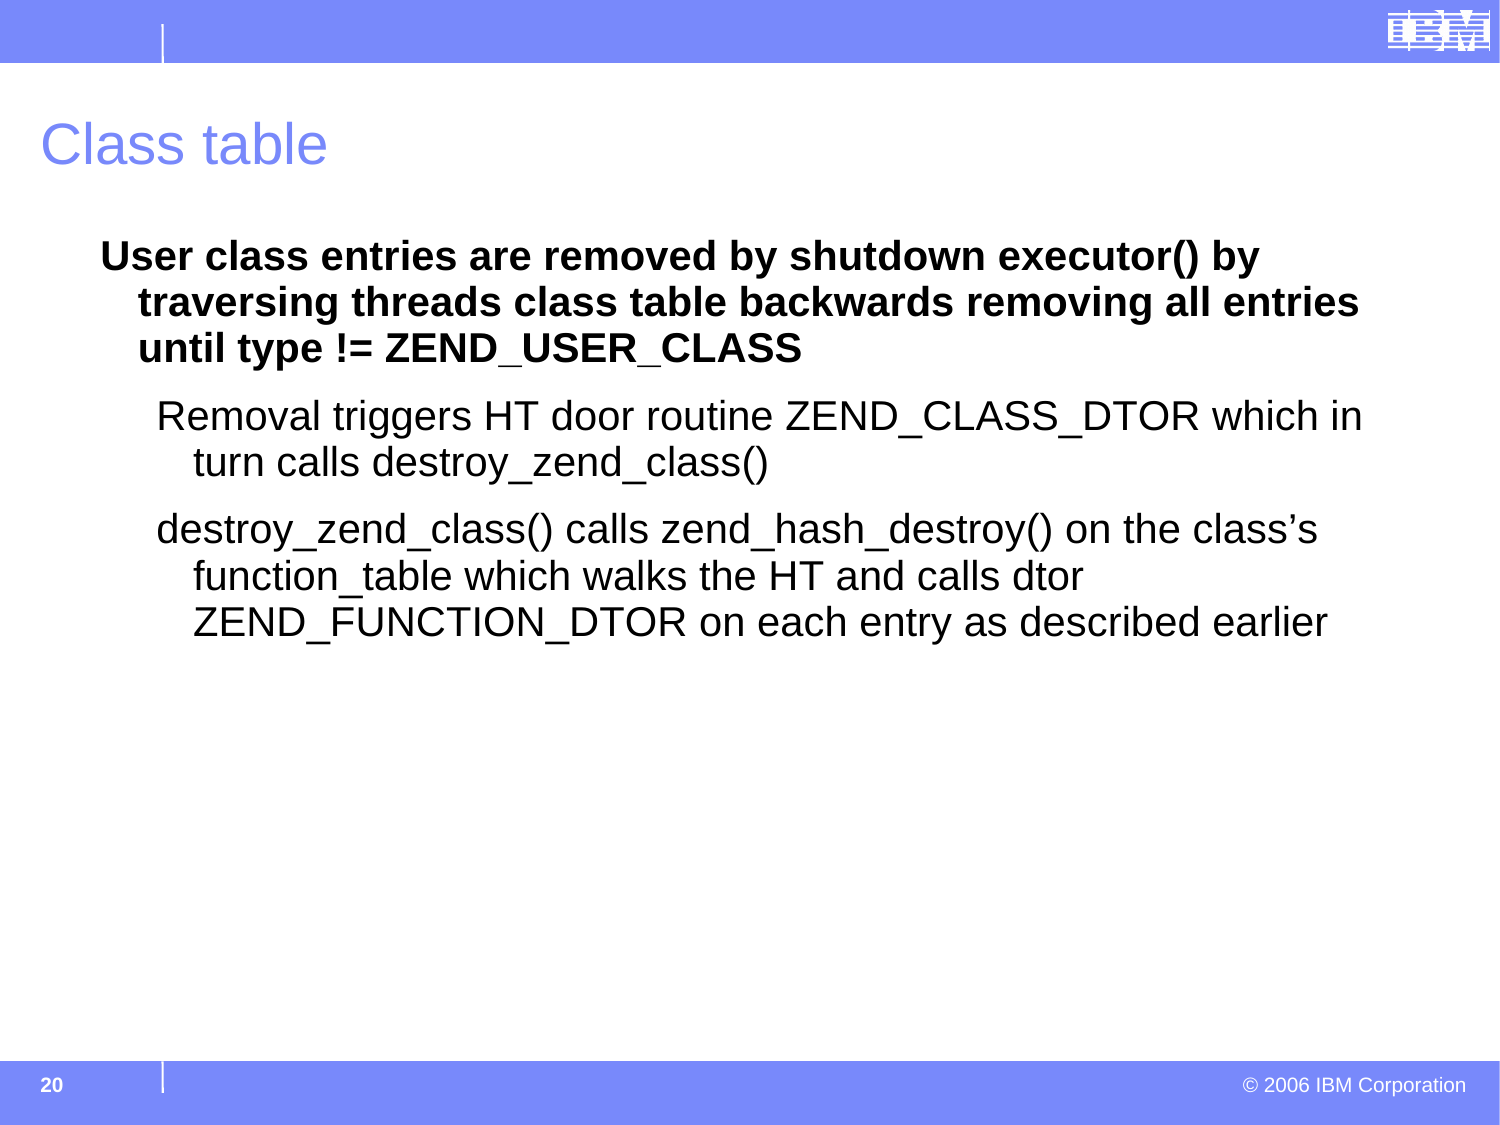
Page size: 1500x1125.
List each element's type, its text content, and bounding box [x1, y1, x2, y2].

title Class table [25, 82, 1378, 184]
list User class entries are removed by shutdown executor() by traversing threads class table backwards removing all entries until type != ZEND_USER_CLASS Removal triggers HT door routine ZEND_CLASS_DTOR which in turn calls destroy_zend_class()‏ destroy_zend_class() calls zend_hash_destroy() on the class’s function_table which walks the HT and calls dtor ZEND_FUNCTION_DTOR on each entry as described earlier [85, 224, 1421, 1026]
